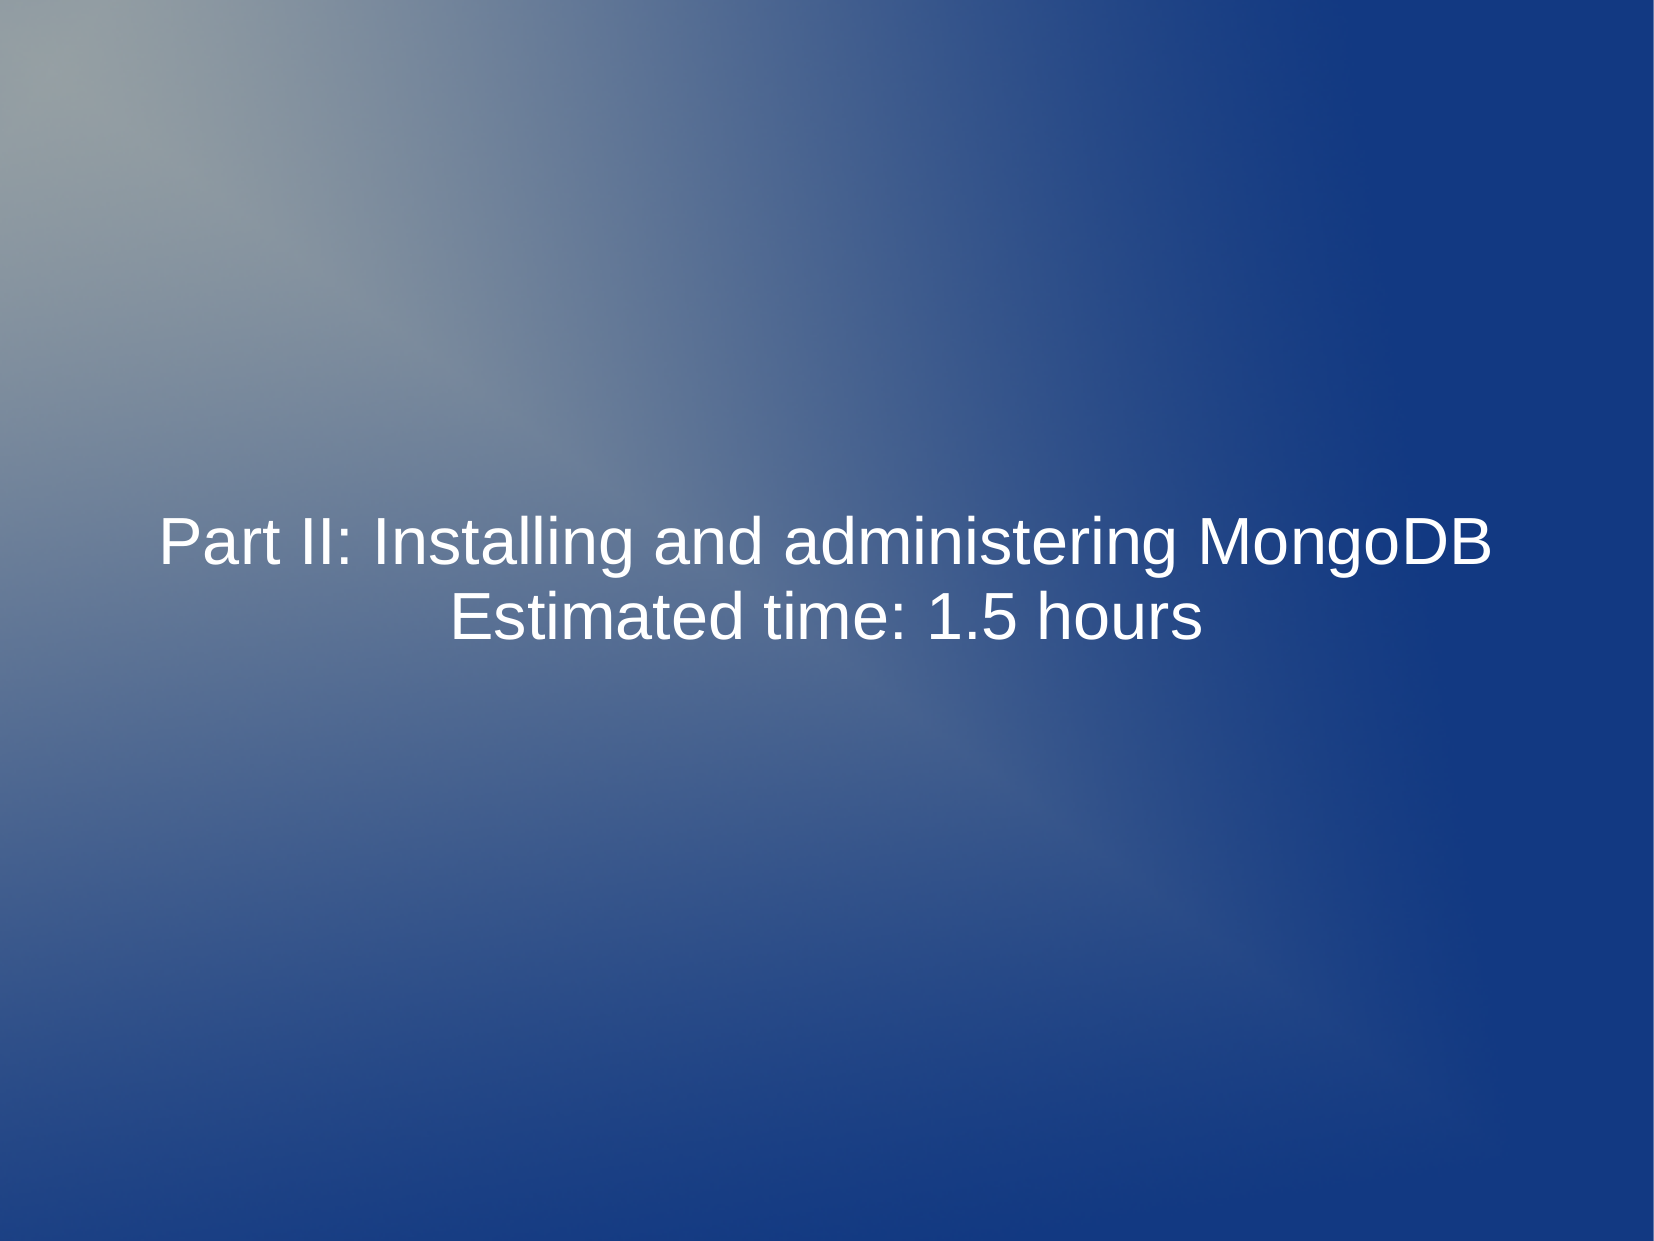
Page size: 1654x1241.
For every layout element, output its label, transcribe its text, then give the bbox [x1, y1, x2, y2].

subtitle Part II: Installing and administering MongoDB Estimated time: 1.5 hours [82, 49, 1571, 1109]
picture [0, 0, 1654, 1241]
